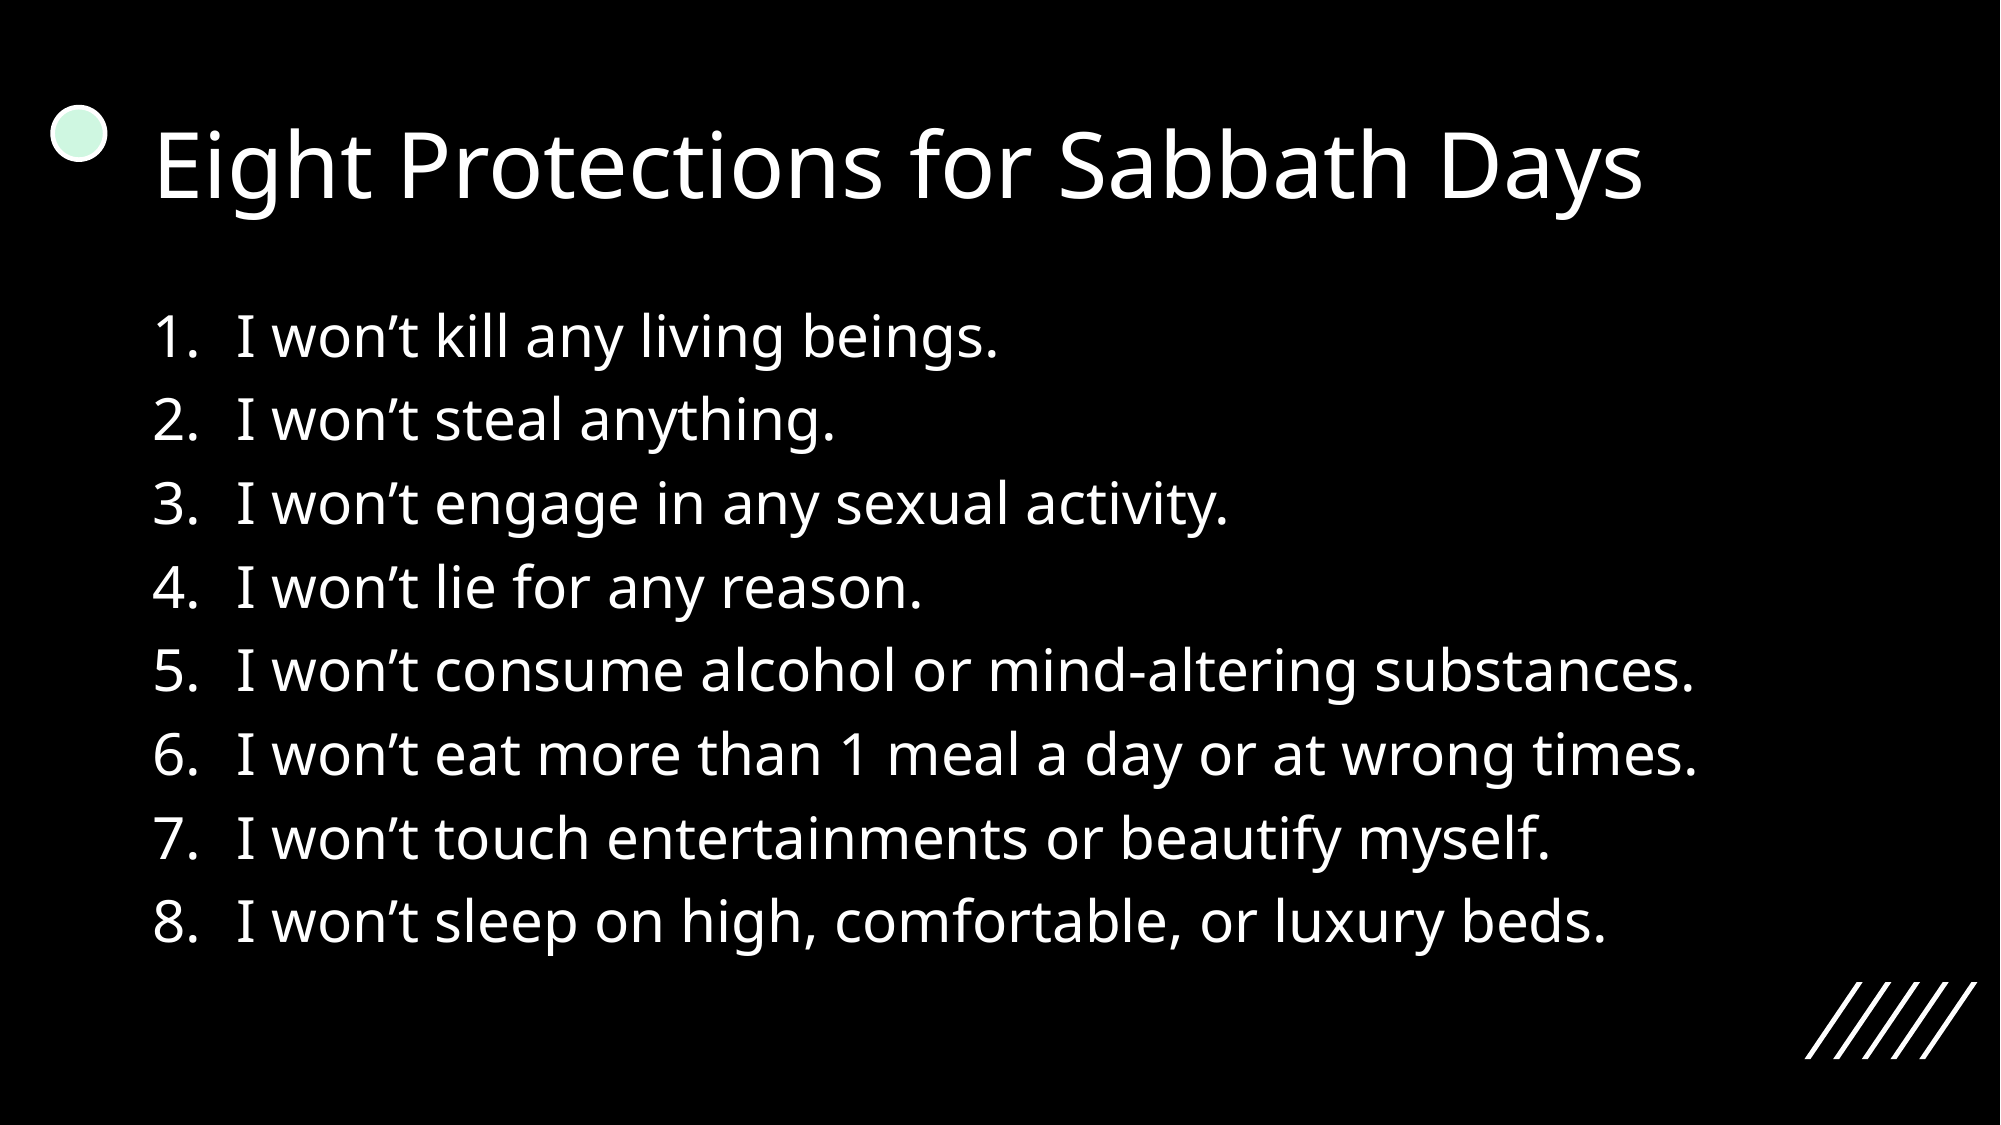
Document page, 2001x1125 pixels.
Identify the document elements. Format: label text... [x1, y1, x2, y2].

title Eight Protections for Sabbath Days [137, 59, 1863, 278]
list I won’t kill any living beings. I won’t steal anything. I won’t engage in any sexual activity. I won’t lie for any reason. I won’t consume alcohol or mind-altering substances. I won’t eat more than 1 meal a day or at wrong times. I won’t touch entertainments or beautify myself. I won’t sleep on high, comfortable, or luxury beds. [137, 299, 1863, 1014]
